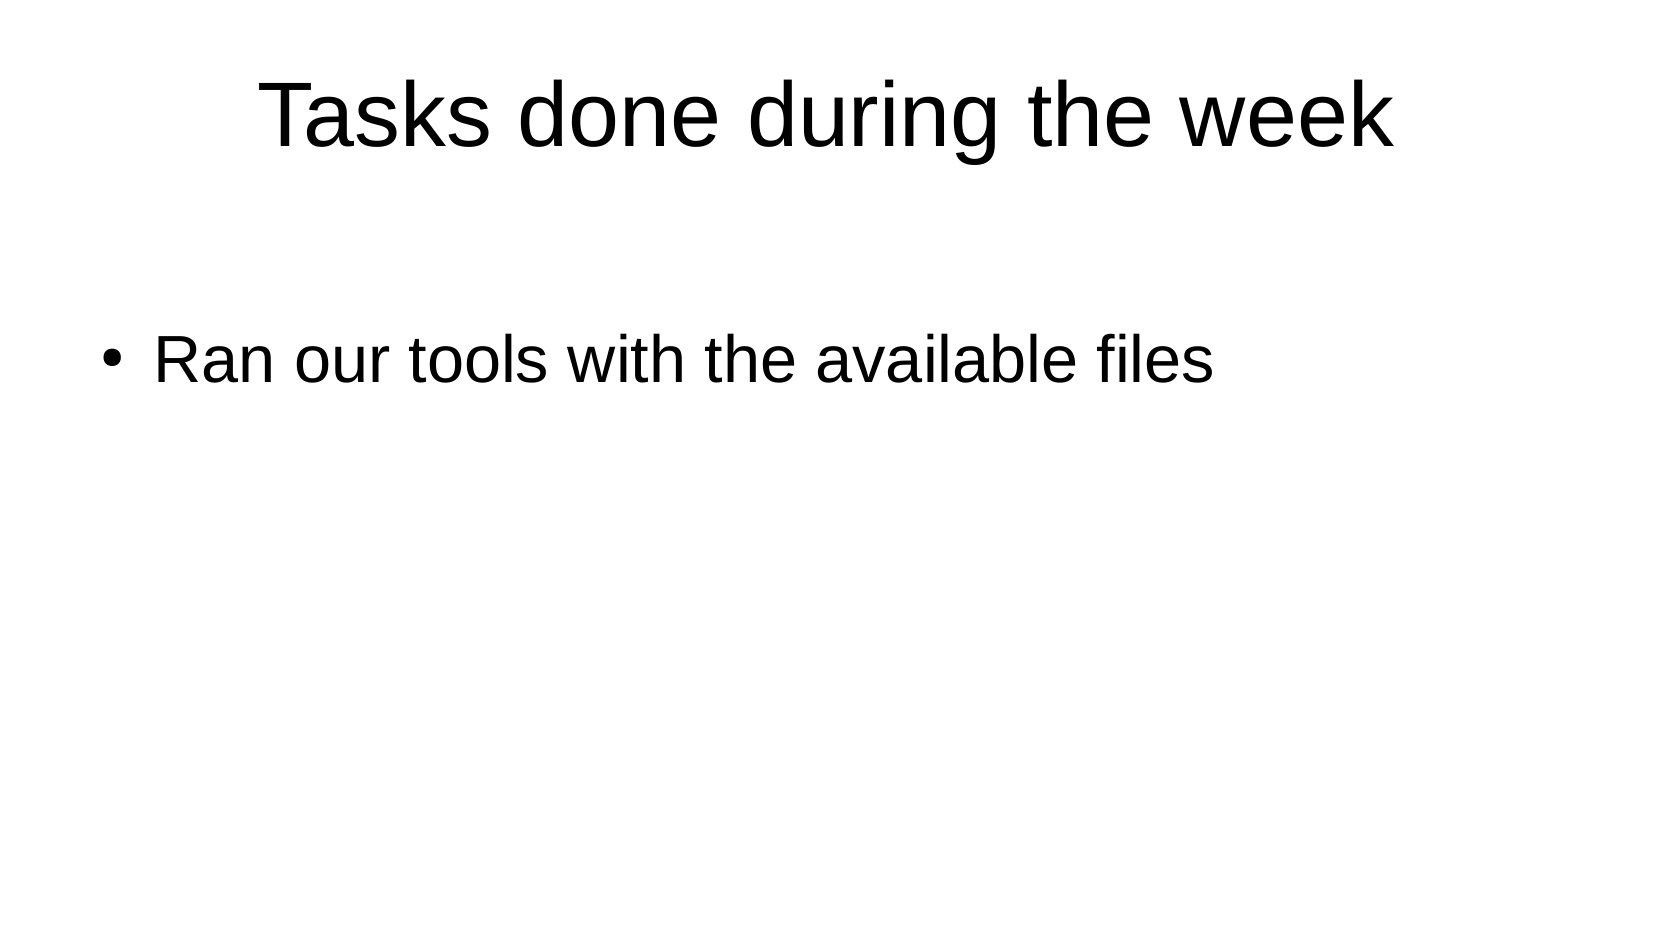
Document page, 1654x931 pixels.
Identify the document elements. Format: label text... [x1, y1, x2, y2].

title Tasks done during the week [82, 37, 1571, 193]
list Ran our tools with the available files [82, 217, 1571, 758]
